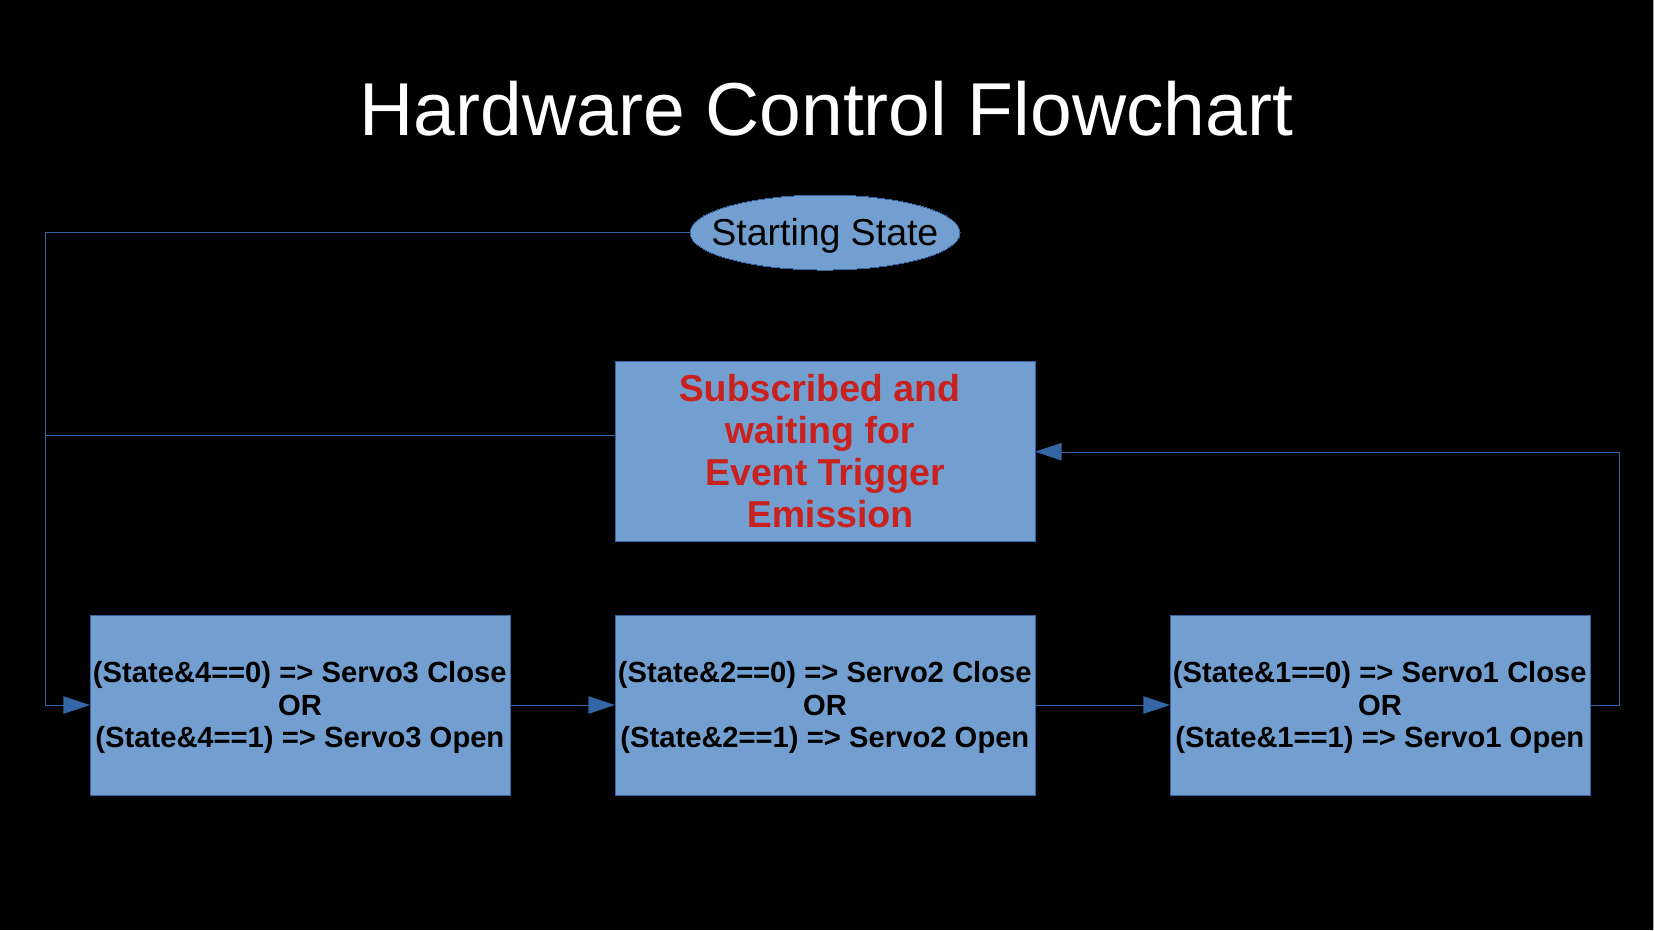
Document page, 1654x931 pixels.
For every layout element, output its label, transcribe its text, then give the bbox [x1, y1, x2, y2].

text_box (State&2==0) => Servo2 Close OR (State&2==1) => Servo2 Open [615, 615, 1036, 796]
text_box (State&4==0) => Servo3 Close OR (State&4==1) => Servo3 Open [90, 615, 511, 796]
text_box (State&1==0) => Servo1 Close OR (State&1==1) => Servo1 Open [1170, 615, 1591, 796]
text_box Hardware Control Flowchart [0, 60, 1654, 243]
text_box Hardware Control Flowchart [46, 233, 694, 243]
text_box Subscribed and waiting for Event Trigger Emission [615, 361, 1036, 542]
text_box Starting State [690, 195, 961, 271]
